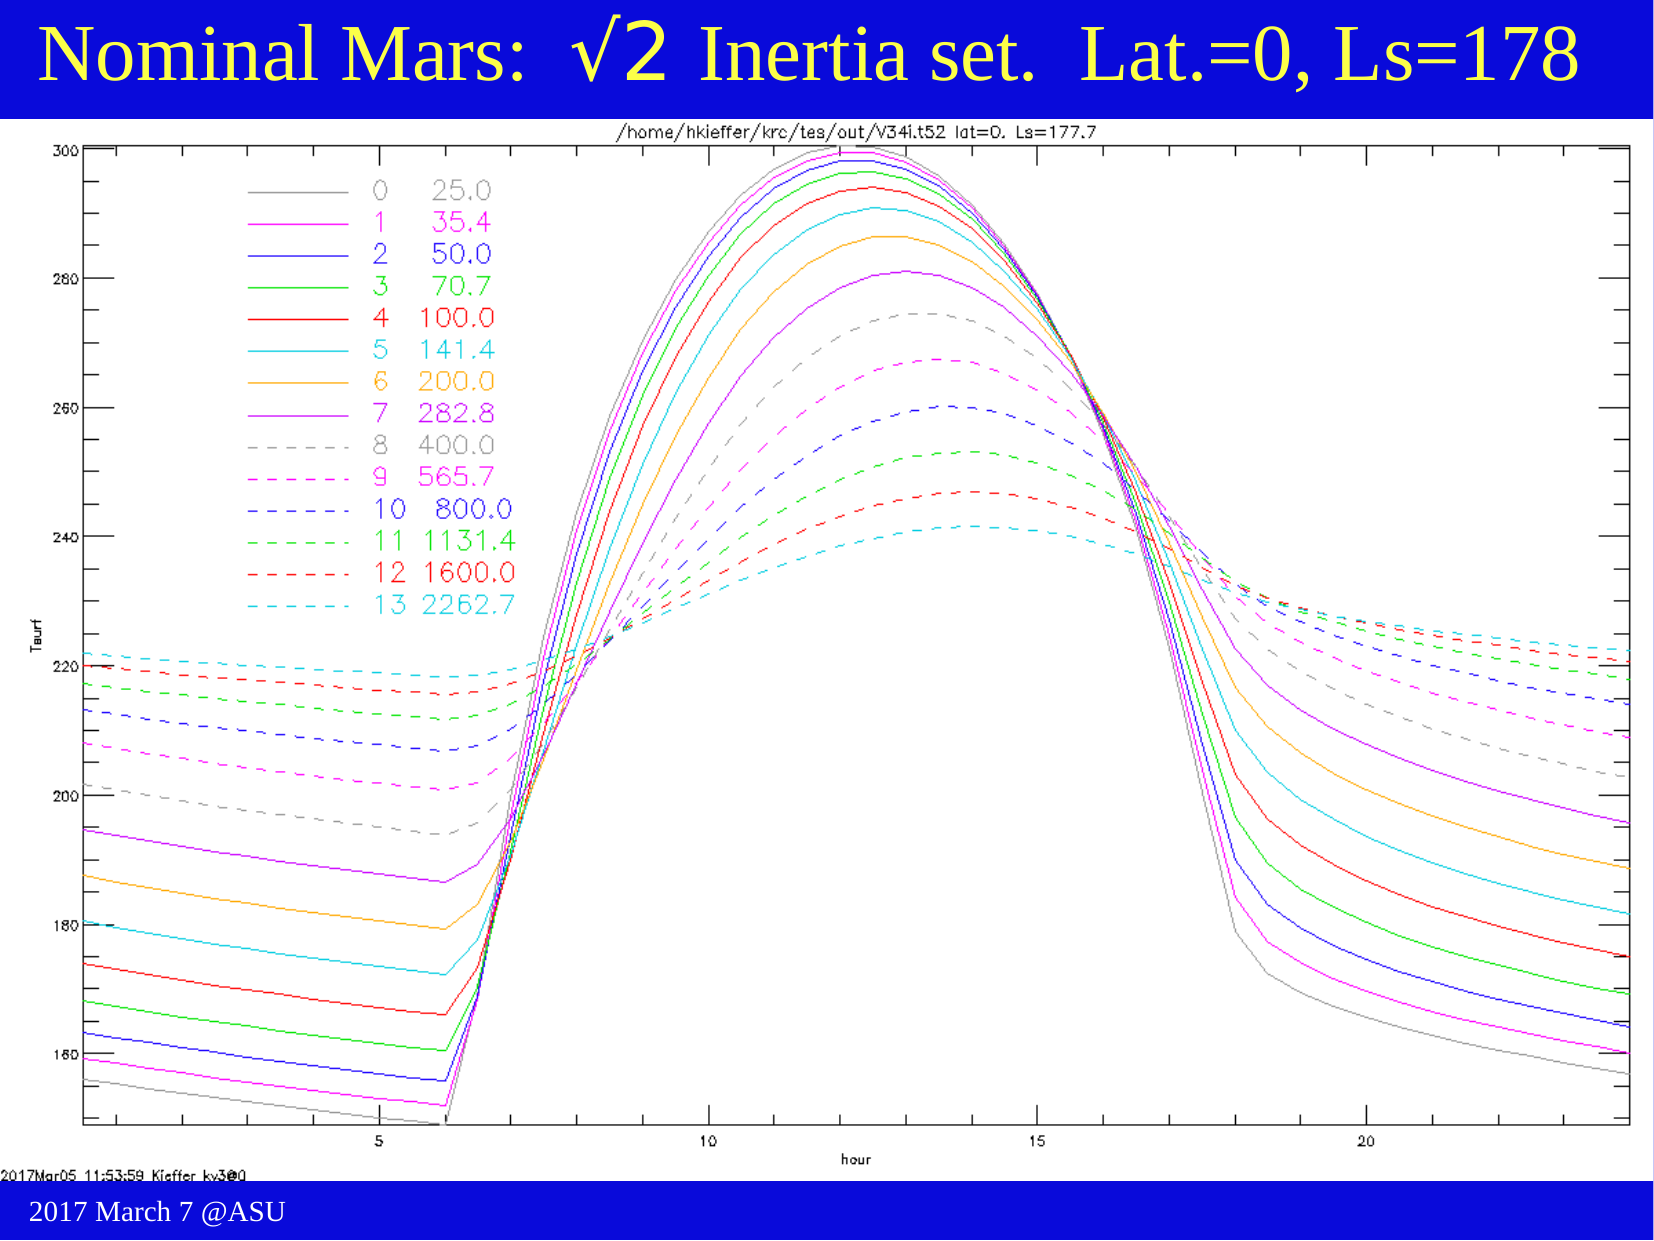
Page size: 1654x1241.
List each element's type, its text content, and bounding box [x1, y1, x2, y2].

title Nominal Mars: √2 Inertia set. Lat.=0, Ls=178 [0, 0, 1636, 104]
picture [0, 119, 1654, 1181]
